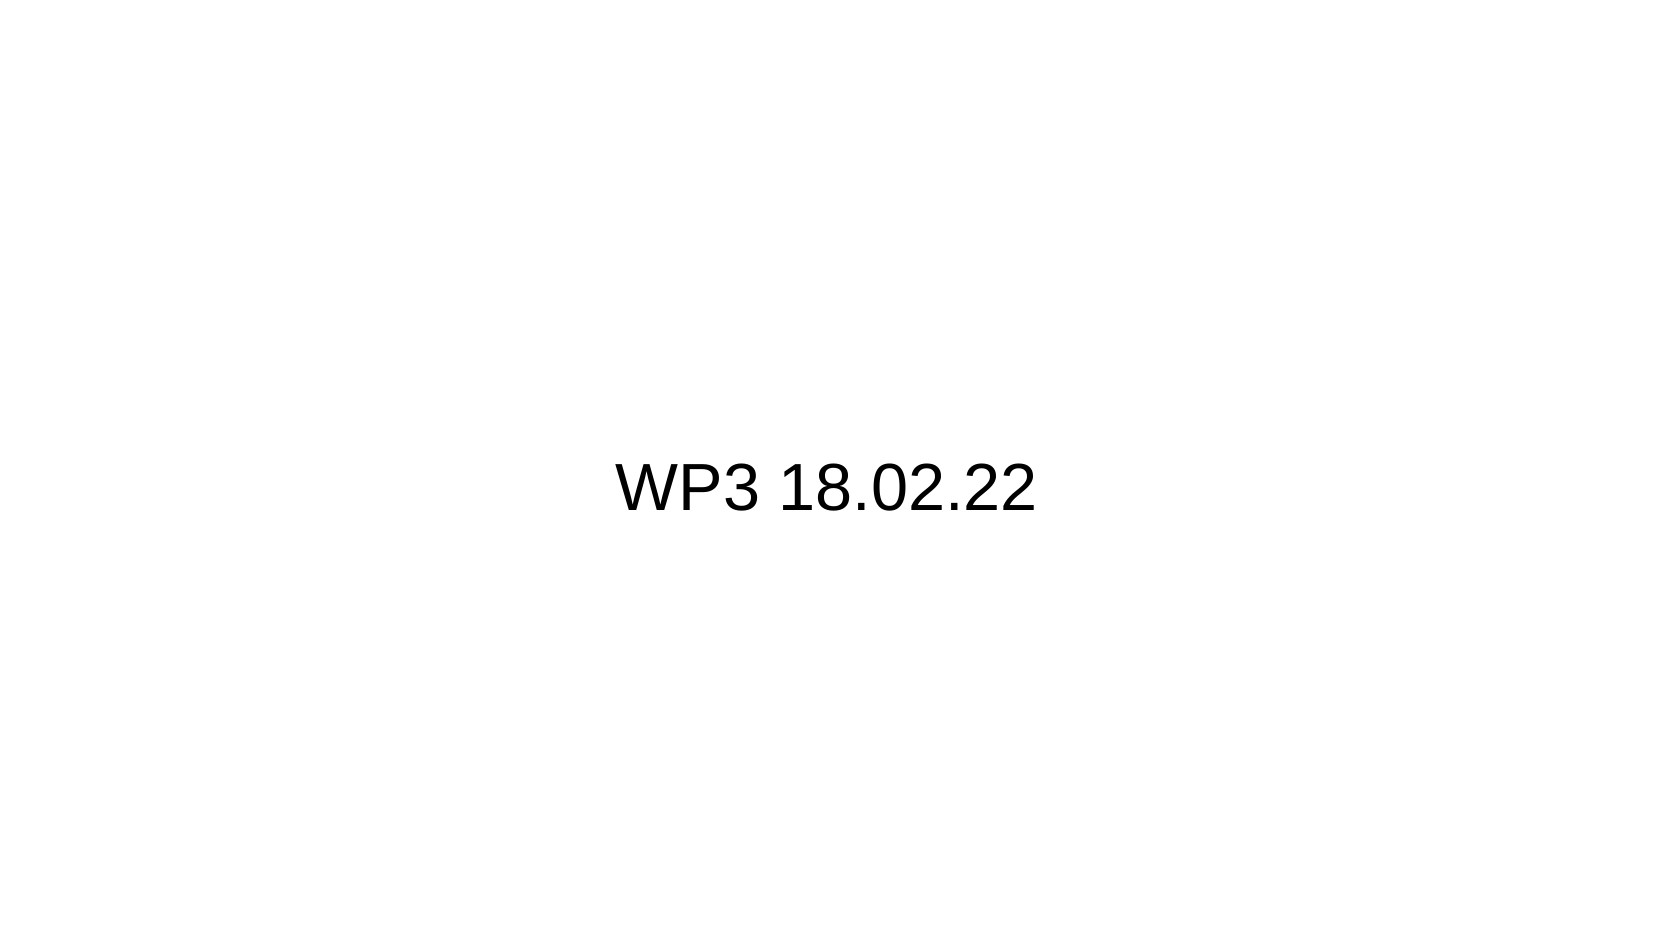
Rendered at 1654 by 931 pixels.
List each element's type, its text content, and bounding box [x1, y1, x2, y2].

subtitle WP3 18.02.22 [82, 217, 1571, 758]
